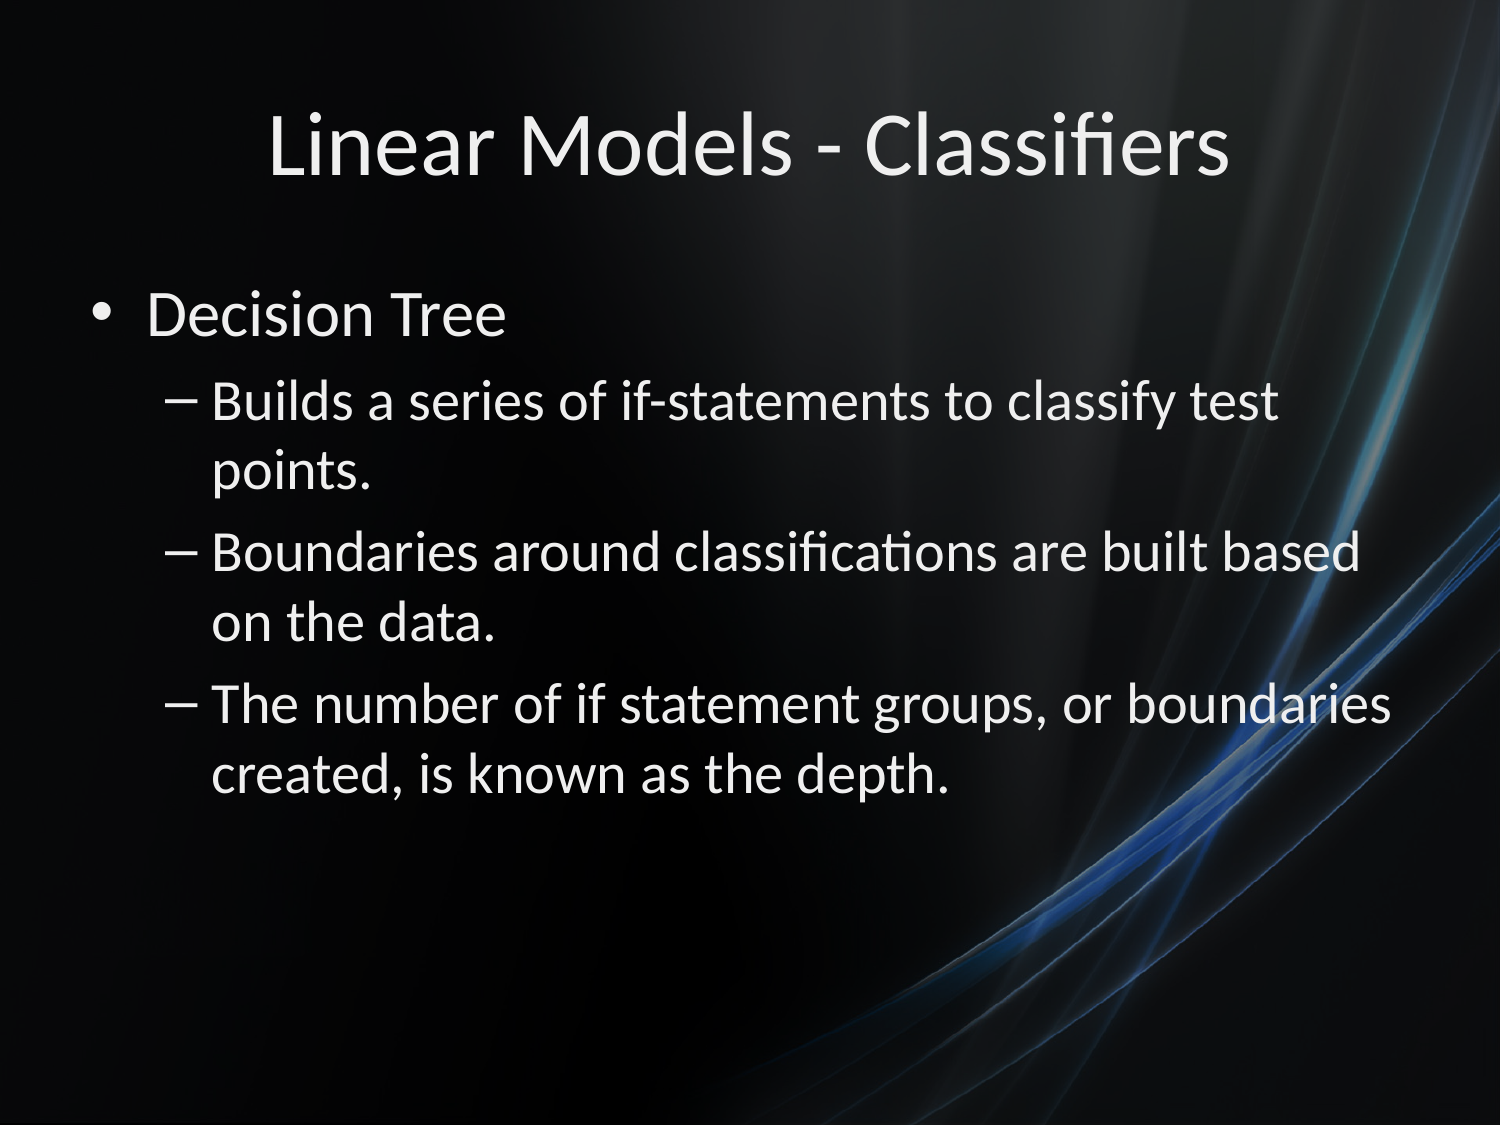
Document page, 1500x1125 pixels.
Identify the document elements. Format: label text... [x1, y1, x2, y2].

picture [0, 0, 1500, 1125]
list Decision Tree Builds a series of if-statements to classify test points. Boundaries around classifications are built based on the data. The number of if statement groups, or boundaries created, is known as the depth. [75, 262, 1425, 1005]
title Linear Models - Classifiers [75, 45, 1425, 233]
